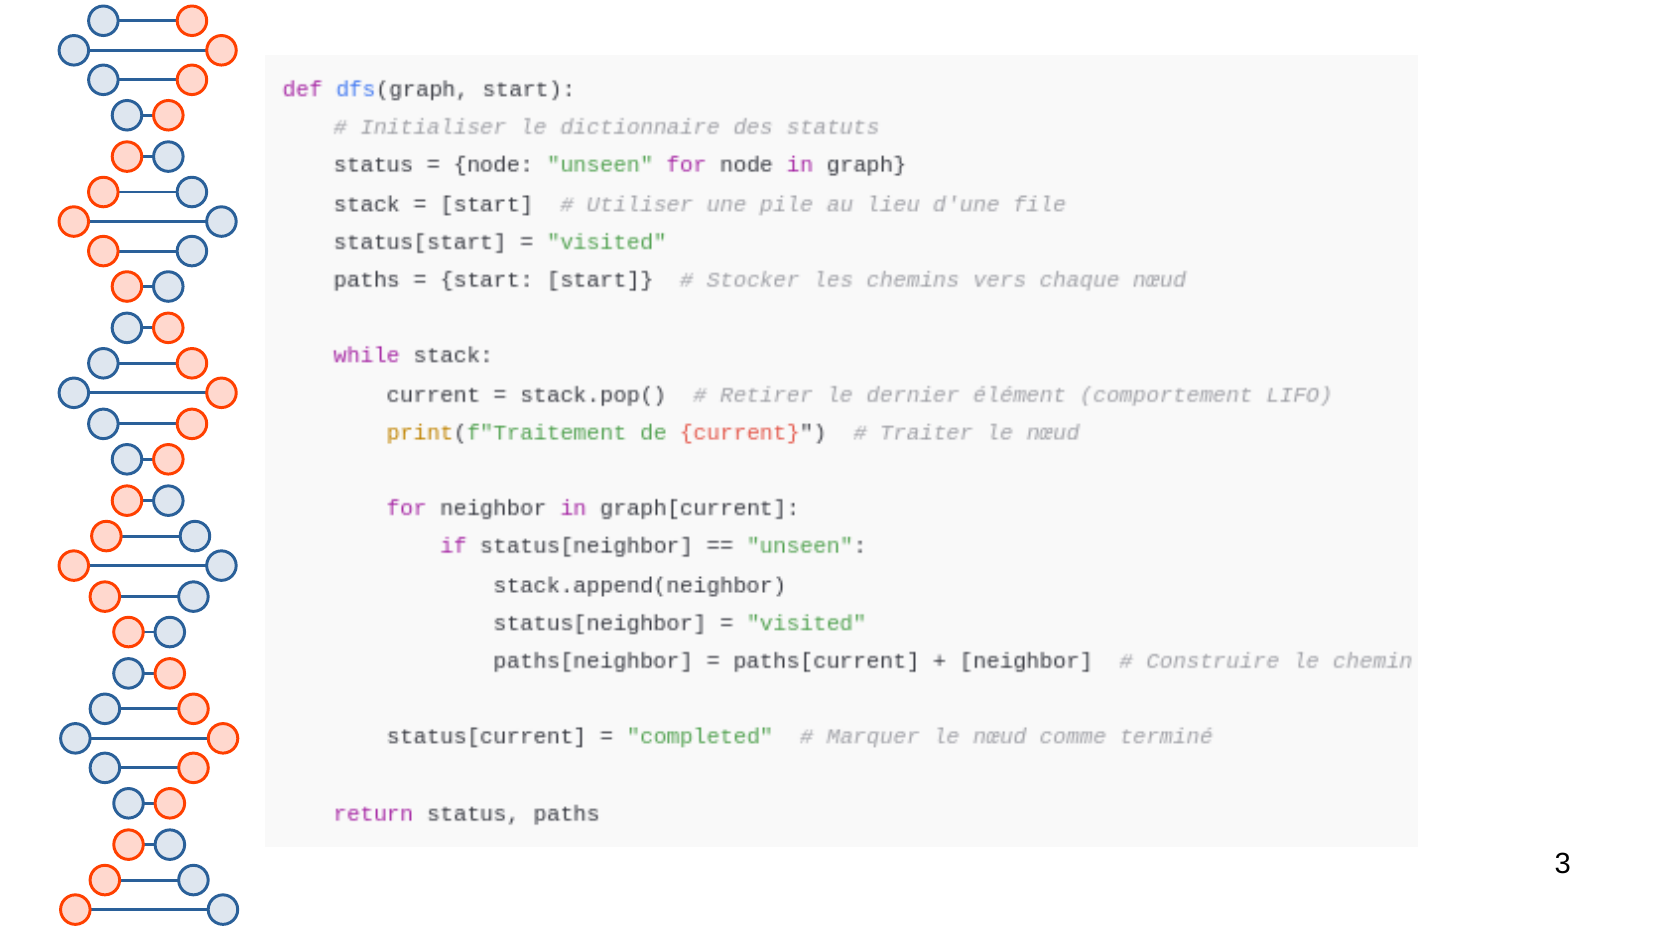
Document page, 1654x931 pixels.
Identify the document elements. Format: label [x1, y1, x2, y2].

picture [265, 55, 1418, 847]
